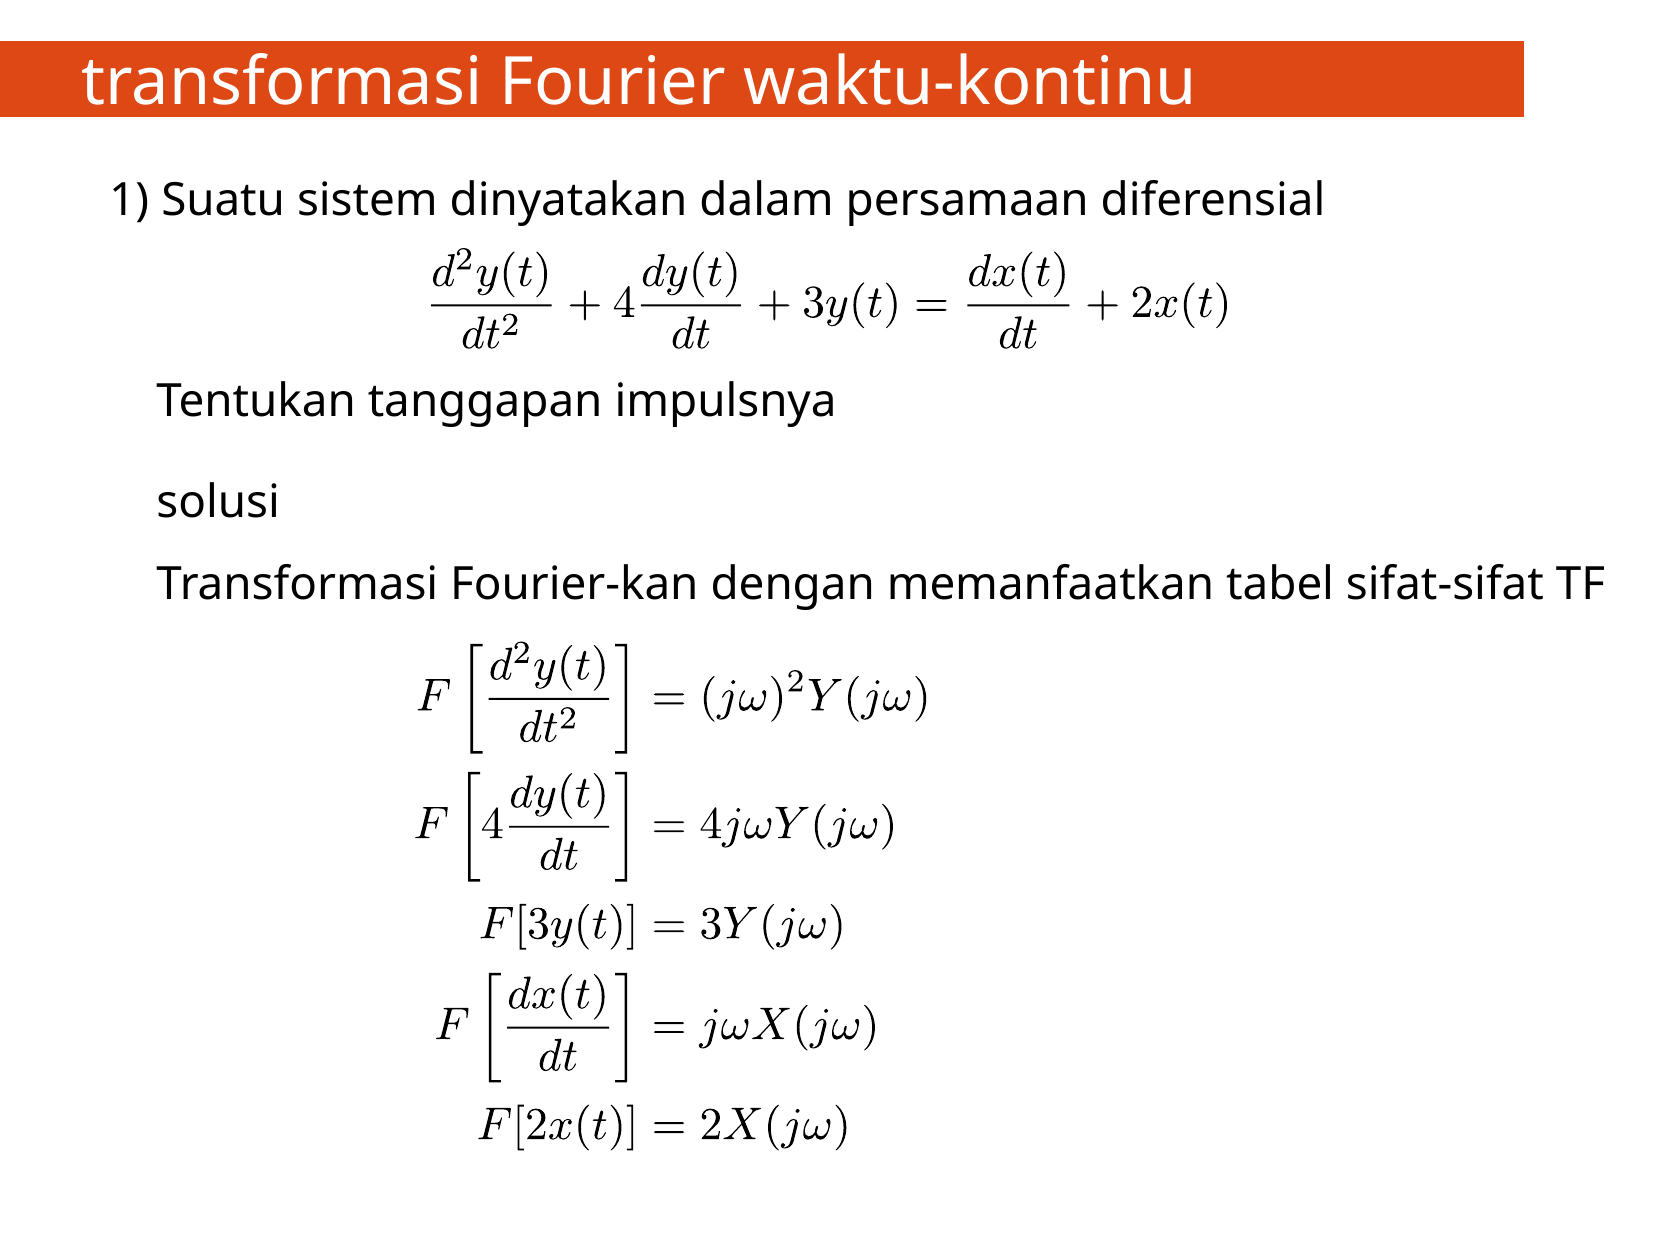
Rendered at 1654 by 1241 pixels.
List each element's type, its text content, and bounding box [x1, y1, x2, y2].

text_box [1440, 41, 1524, 117]
text_box transformasi Fourier waktu-kontinu [81, 41, 1440, 117]
text_box [0, 41, 81, 117]
text_box Transformasi Fourier-kan dengan memanfaatkan tabel sifat-sifat TF [141, 543, 1602, 610]
text_box Tentukan tanggapan impulsnya [141, 360, 835, 427]
text_box Suatu sistem dinyatakan dalam persamaan diferensial [94, 159, 1316, 226]
text_box [413, 641, 931, 1151]
text_box [431, 248, 1232, 349]
text_box solusi [141, 460, 268, 527]
